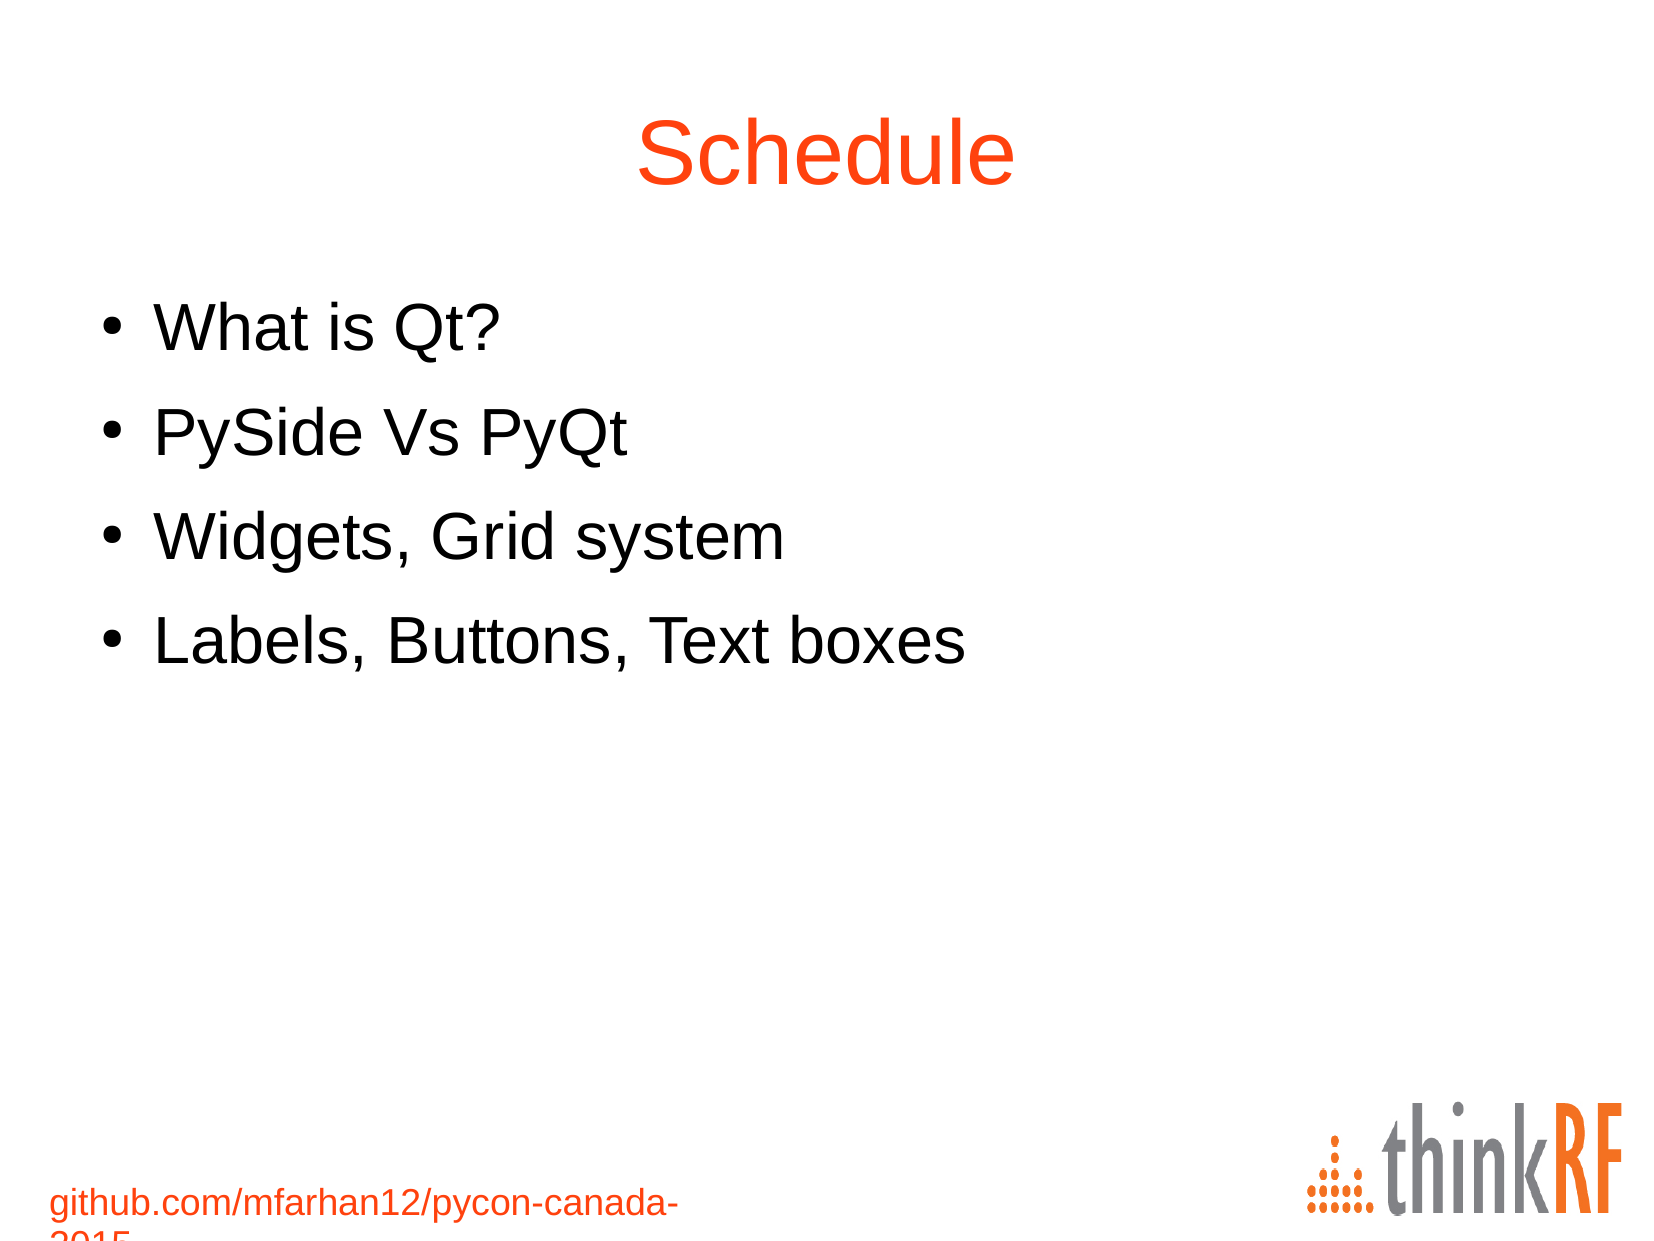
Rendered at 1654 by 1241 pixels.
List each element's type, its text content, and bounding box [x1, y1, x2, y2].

picture [1307, 1101, 1622, 1216]
title Schedule [82, 49, 1571, 257]
list What is Qt? PySide Vs PyQt Widgets, Grid system Labels, Buttons, Text boxes [82, 290, 1571, 1109]
